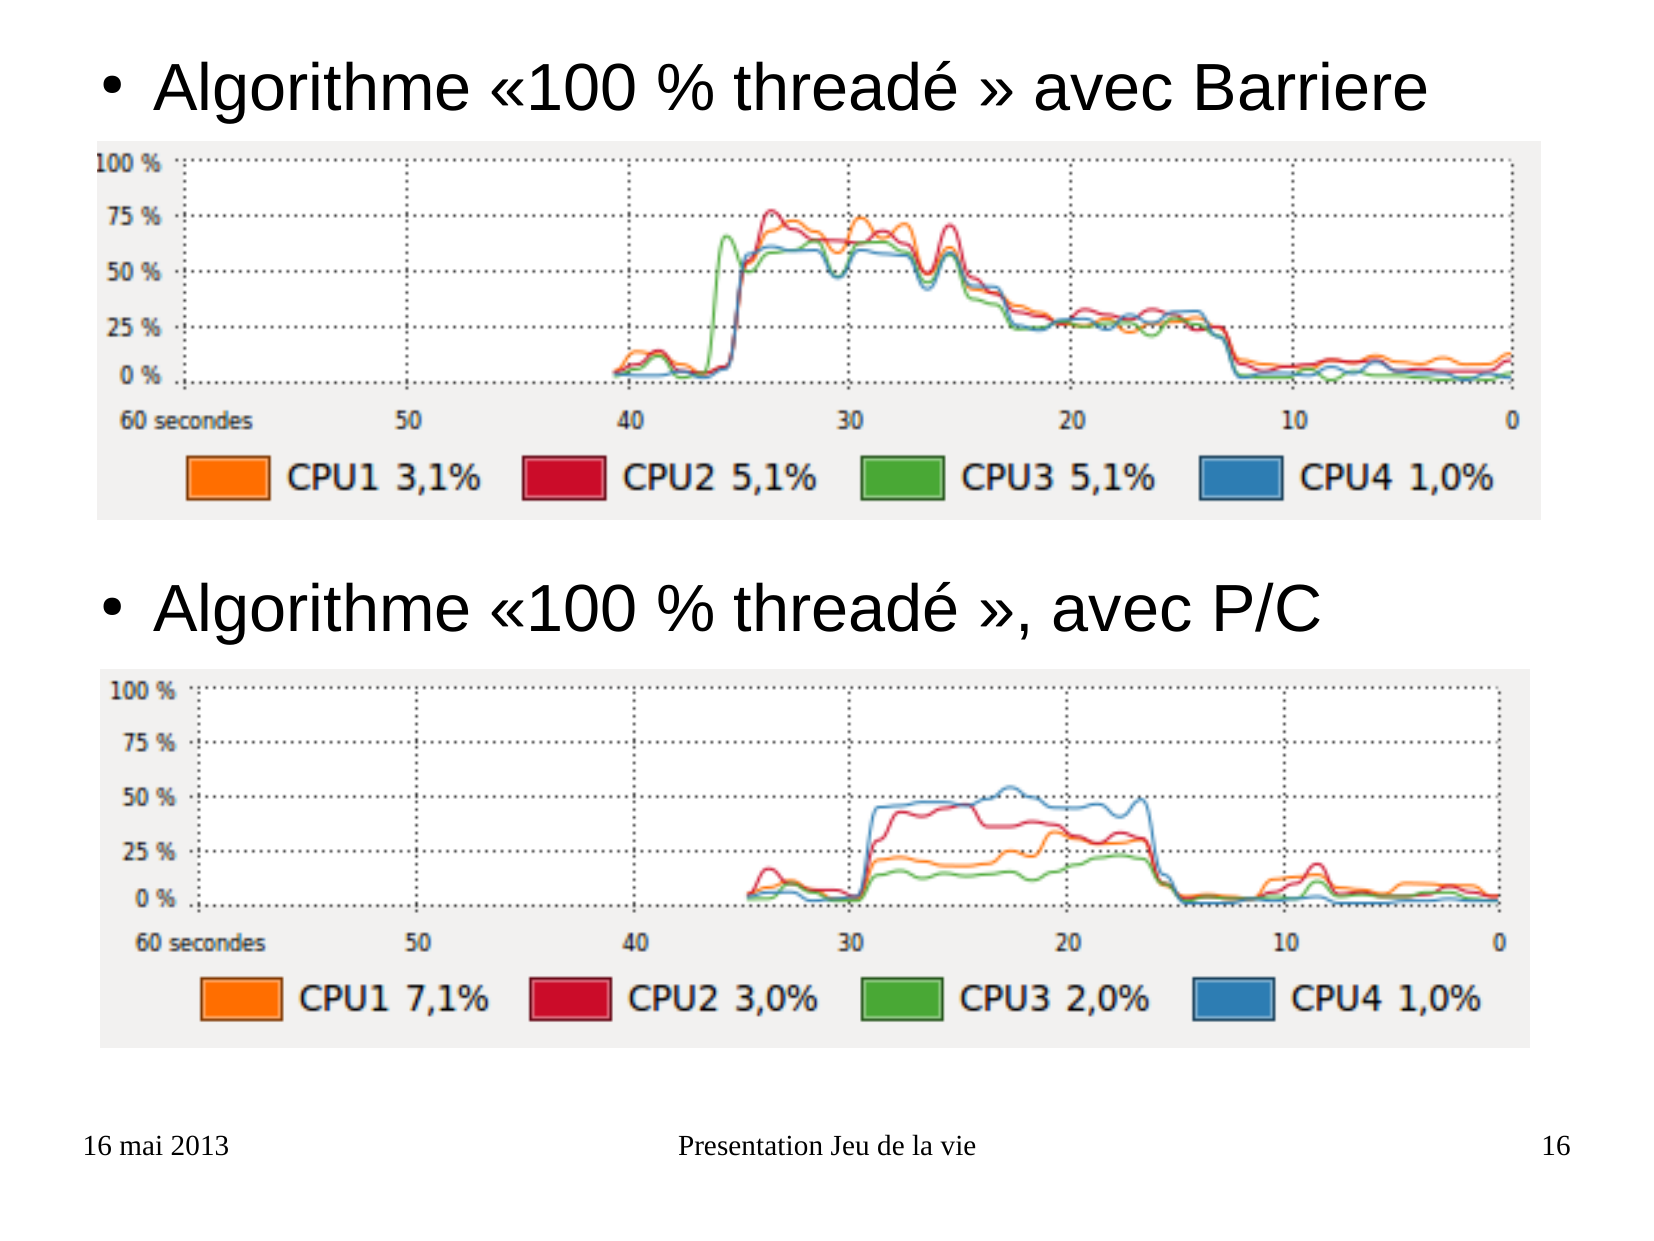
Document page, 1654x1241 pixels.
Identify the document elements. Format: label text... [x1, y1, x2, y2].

picture [97, 141, 1541, 520]
list Algorithme «100 % threadé » avec Barriere Algorithme «100 % threadé », avec P/C [82, 49, 1538, 1010]
picture [100, 669, 1530, 1048]
